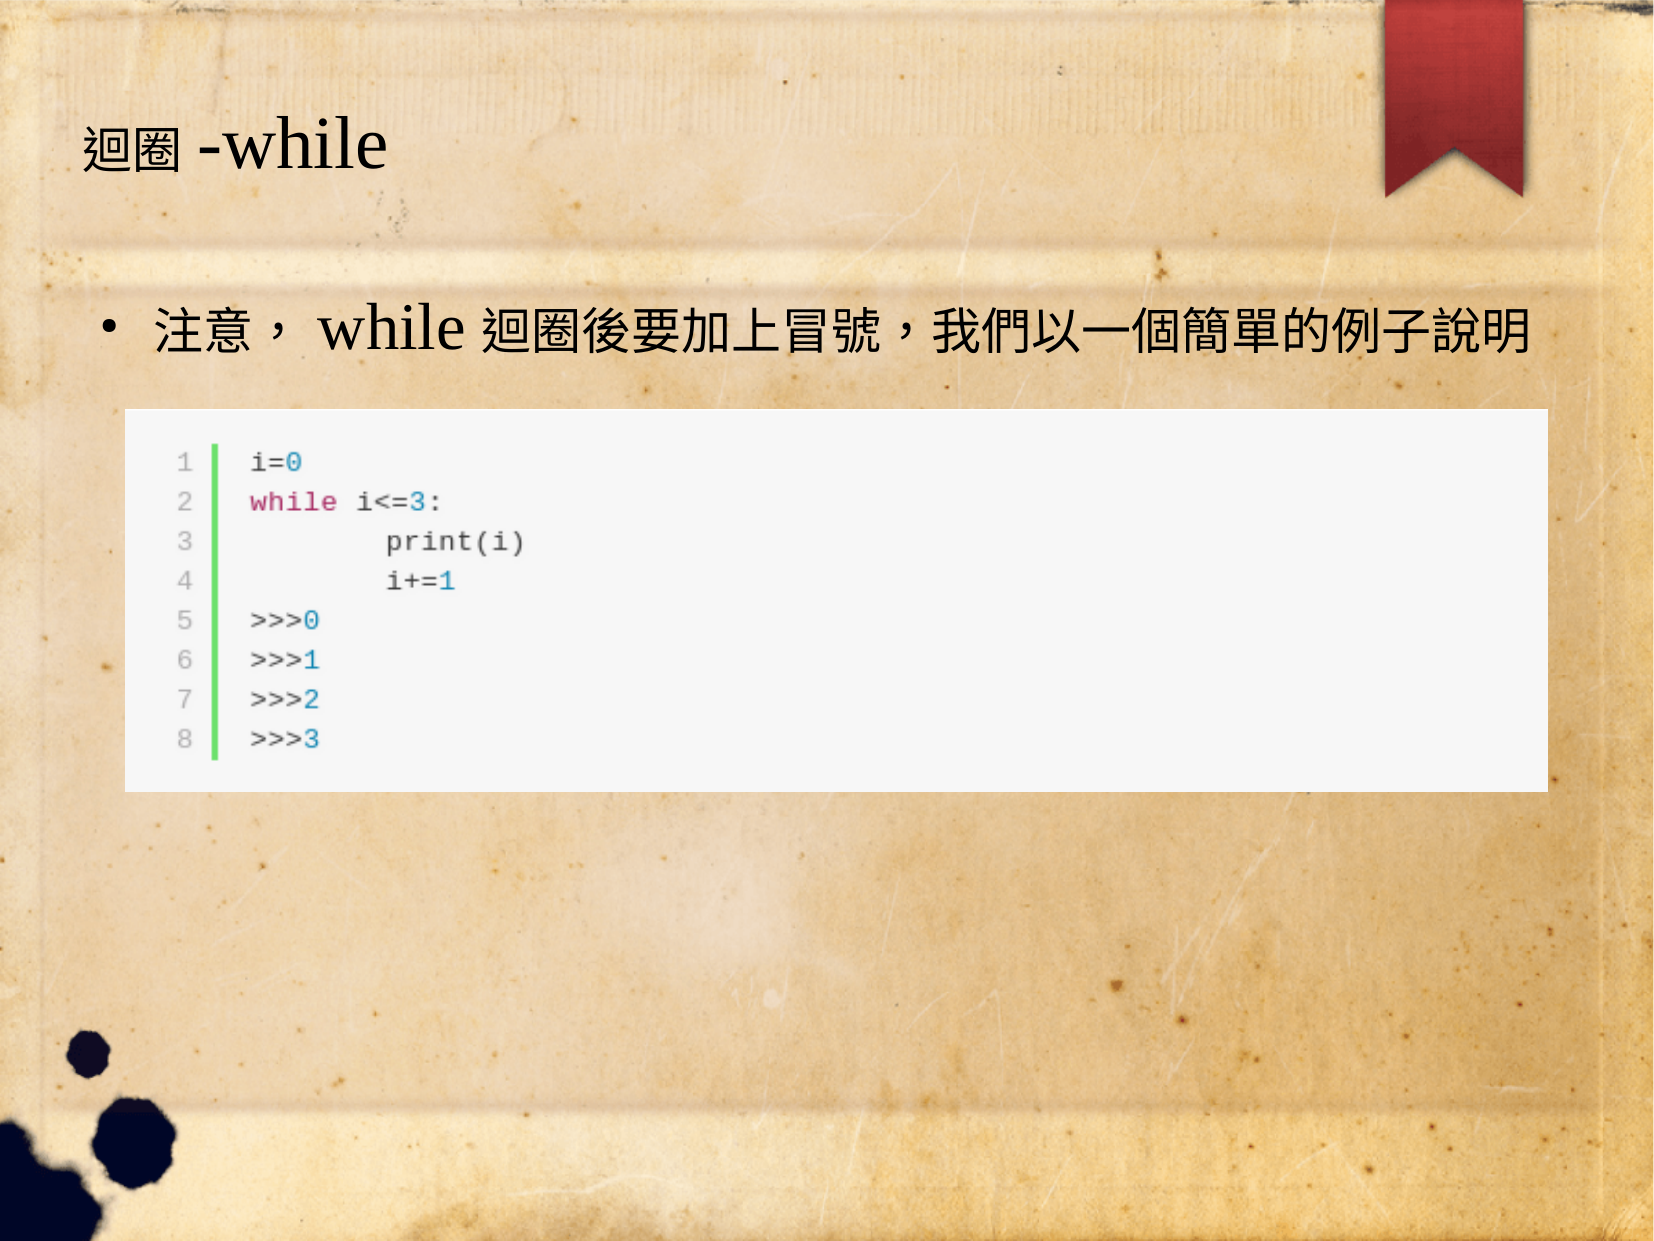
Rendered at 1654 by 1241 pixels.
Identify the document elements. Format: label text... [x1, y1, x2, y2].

list 注意，while迴圈後要加上冒號，我們以一個簡單的例子說明 [82, 290, 1538, 1010]
title 迴圈-while [82, 49, 1347, 237]
picture [0, 0, 1654, 1241]
